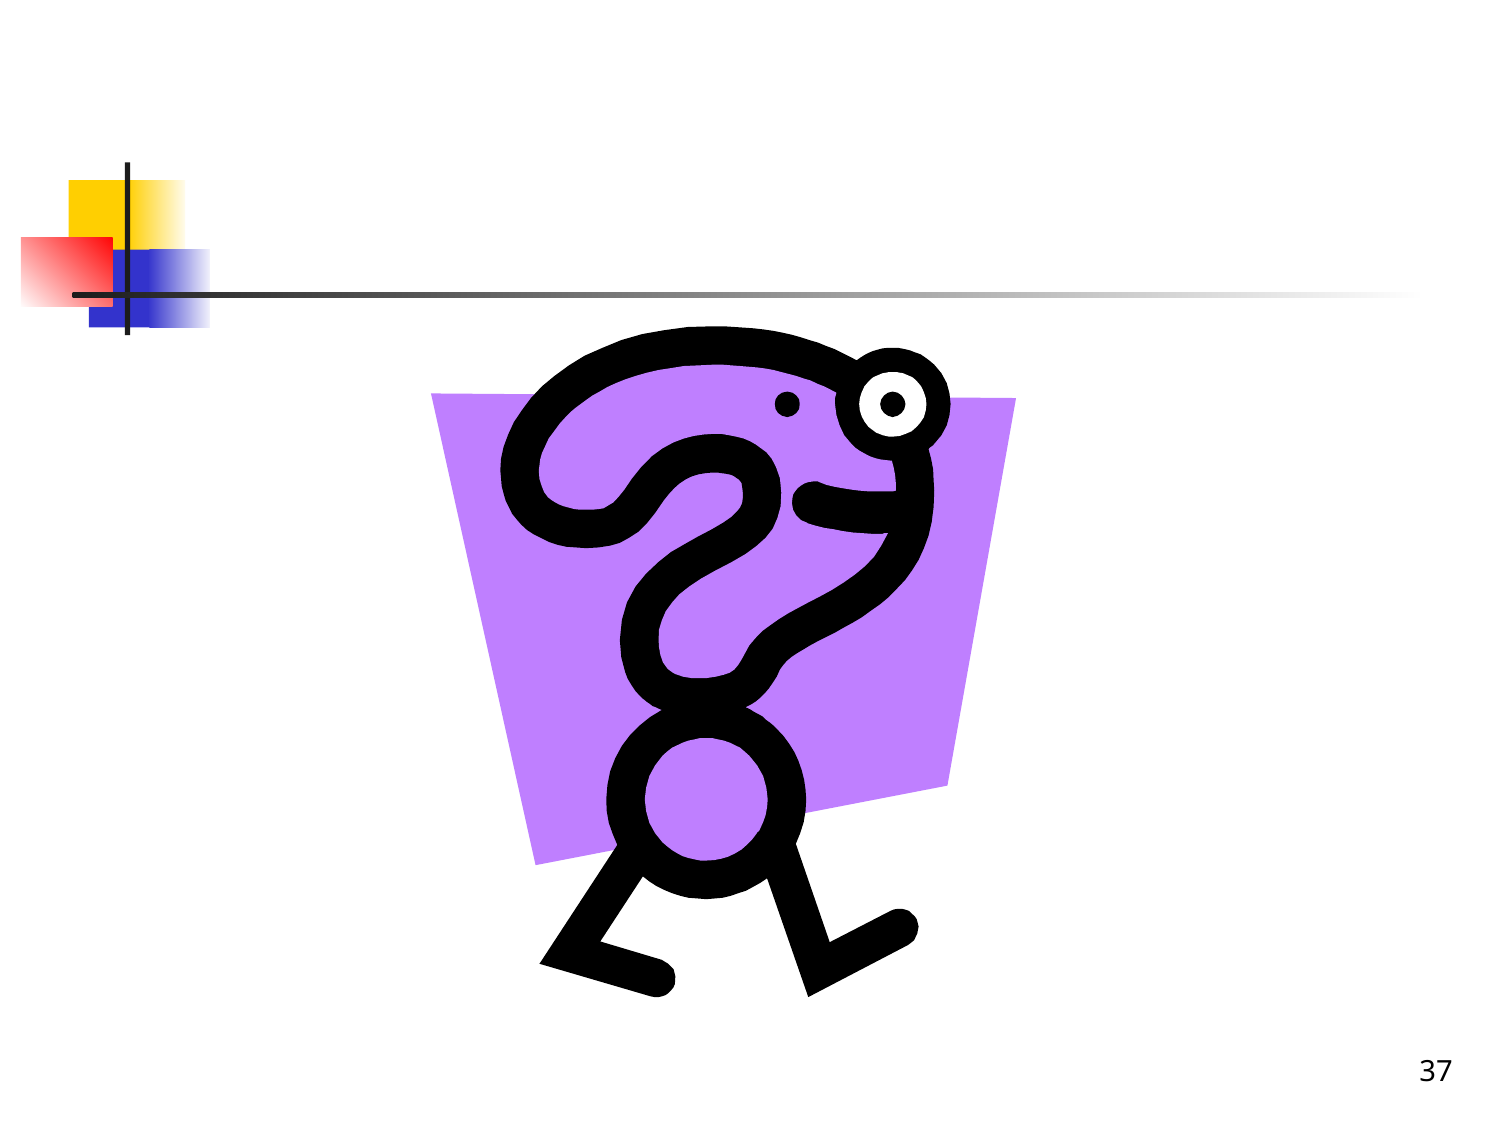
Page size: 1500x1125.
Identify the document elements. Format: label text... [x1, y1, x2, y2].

slide_number <number> [1155, 1024, 1468, 1100]
picture [430, 326, 1016, 1000]
